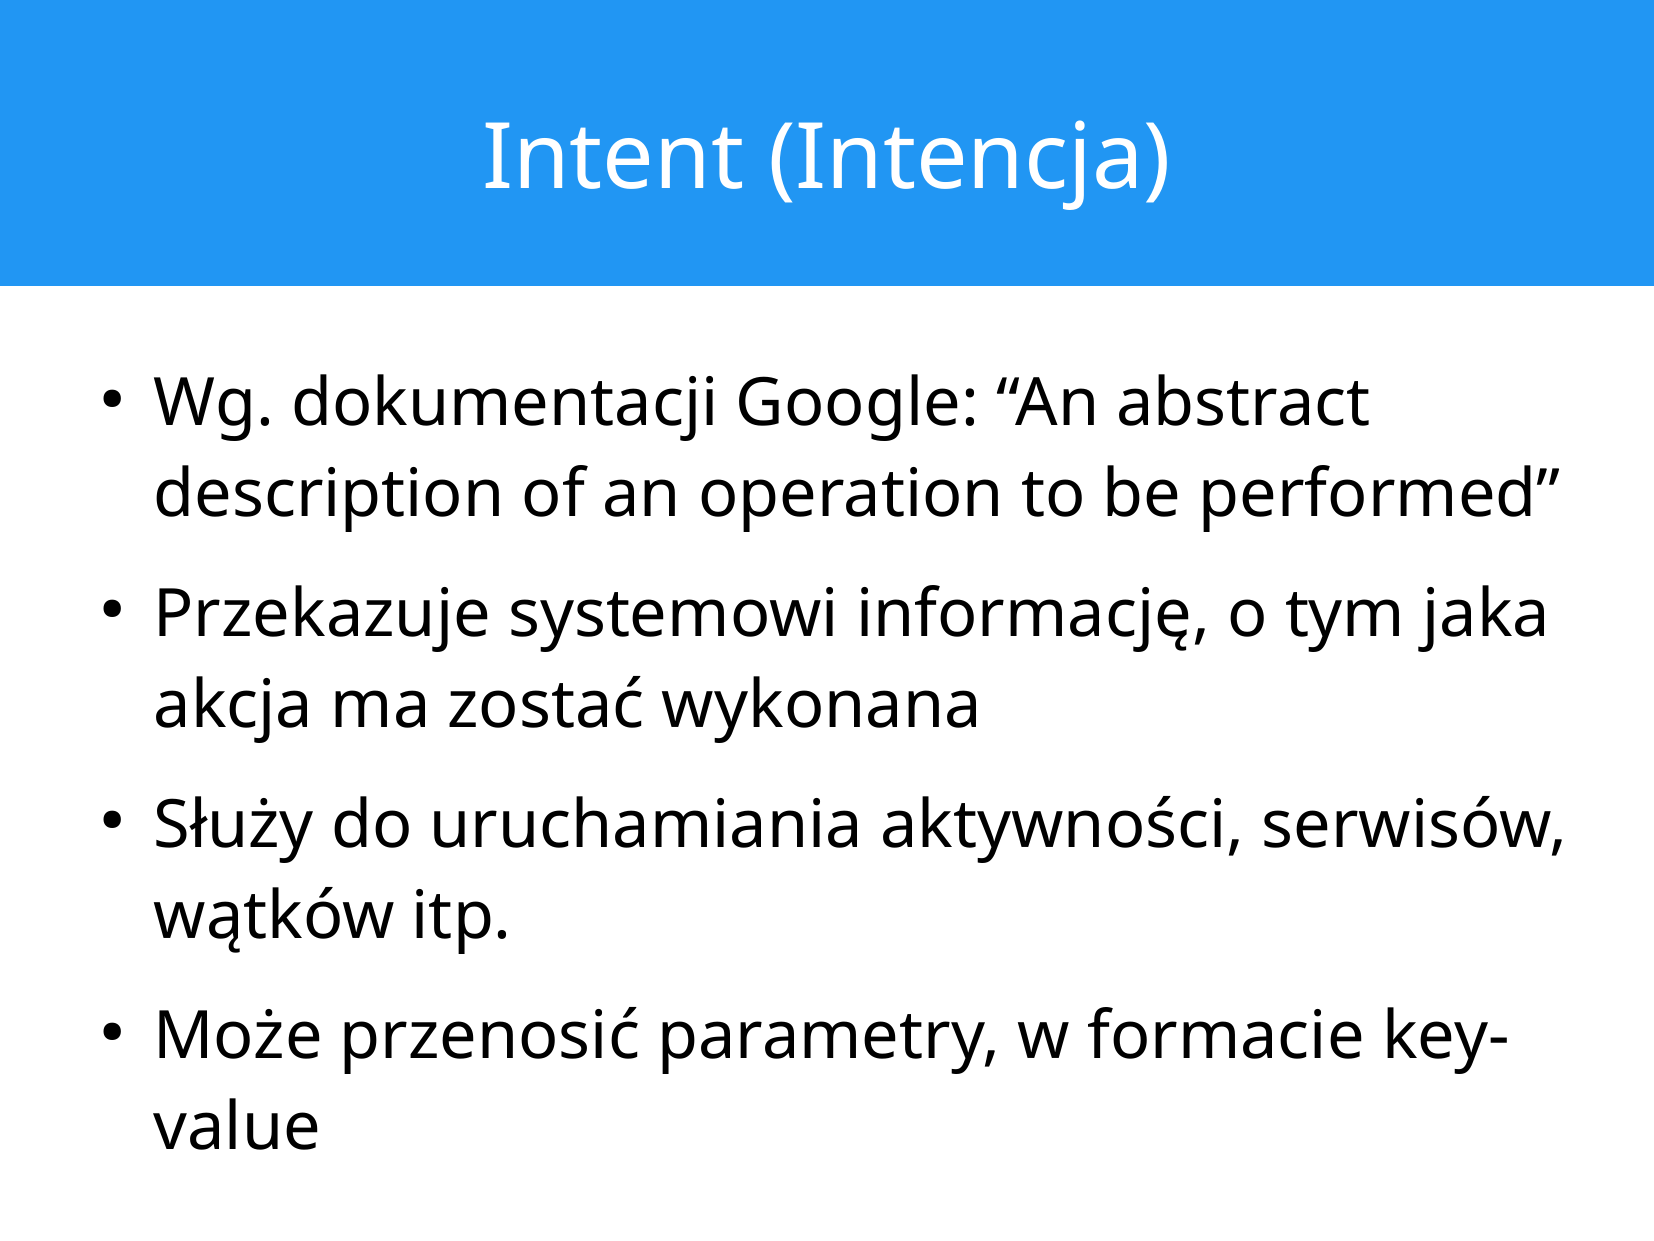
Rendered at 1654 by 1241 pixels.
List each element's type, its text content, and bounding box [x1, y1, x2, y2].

list Wg. dokumentacji Google: “An abstract description of an operation to be performed” Przekazuje systemowi informację, o tym jaka akcja ma zostać wykonana Służy do uruchamiania aktywności, serwisów, wątków itp. Może przenosić parametry, w formacie key-value [82, 295, 1571, 1229]
title Intent (Intencja) [82, 49, 1571, 257]
